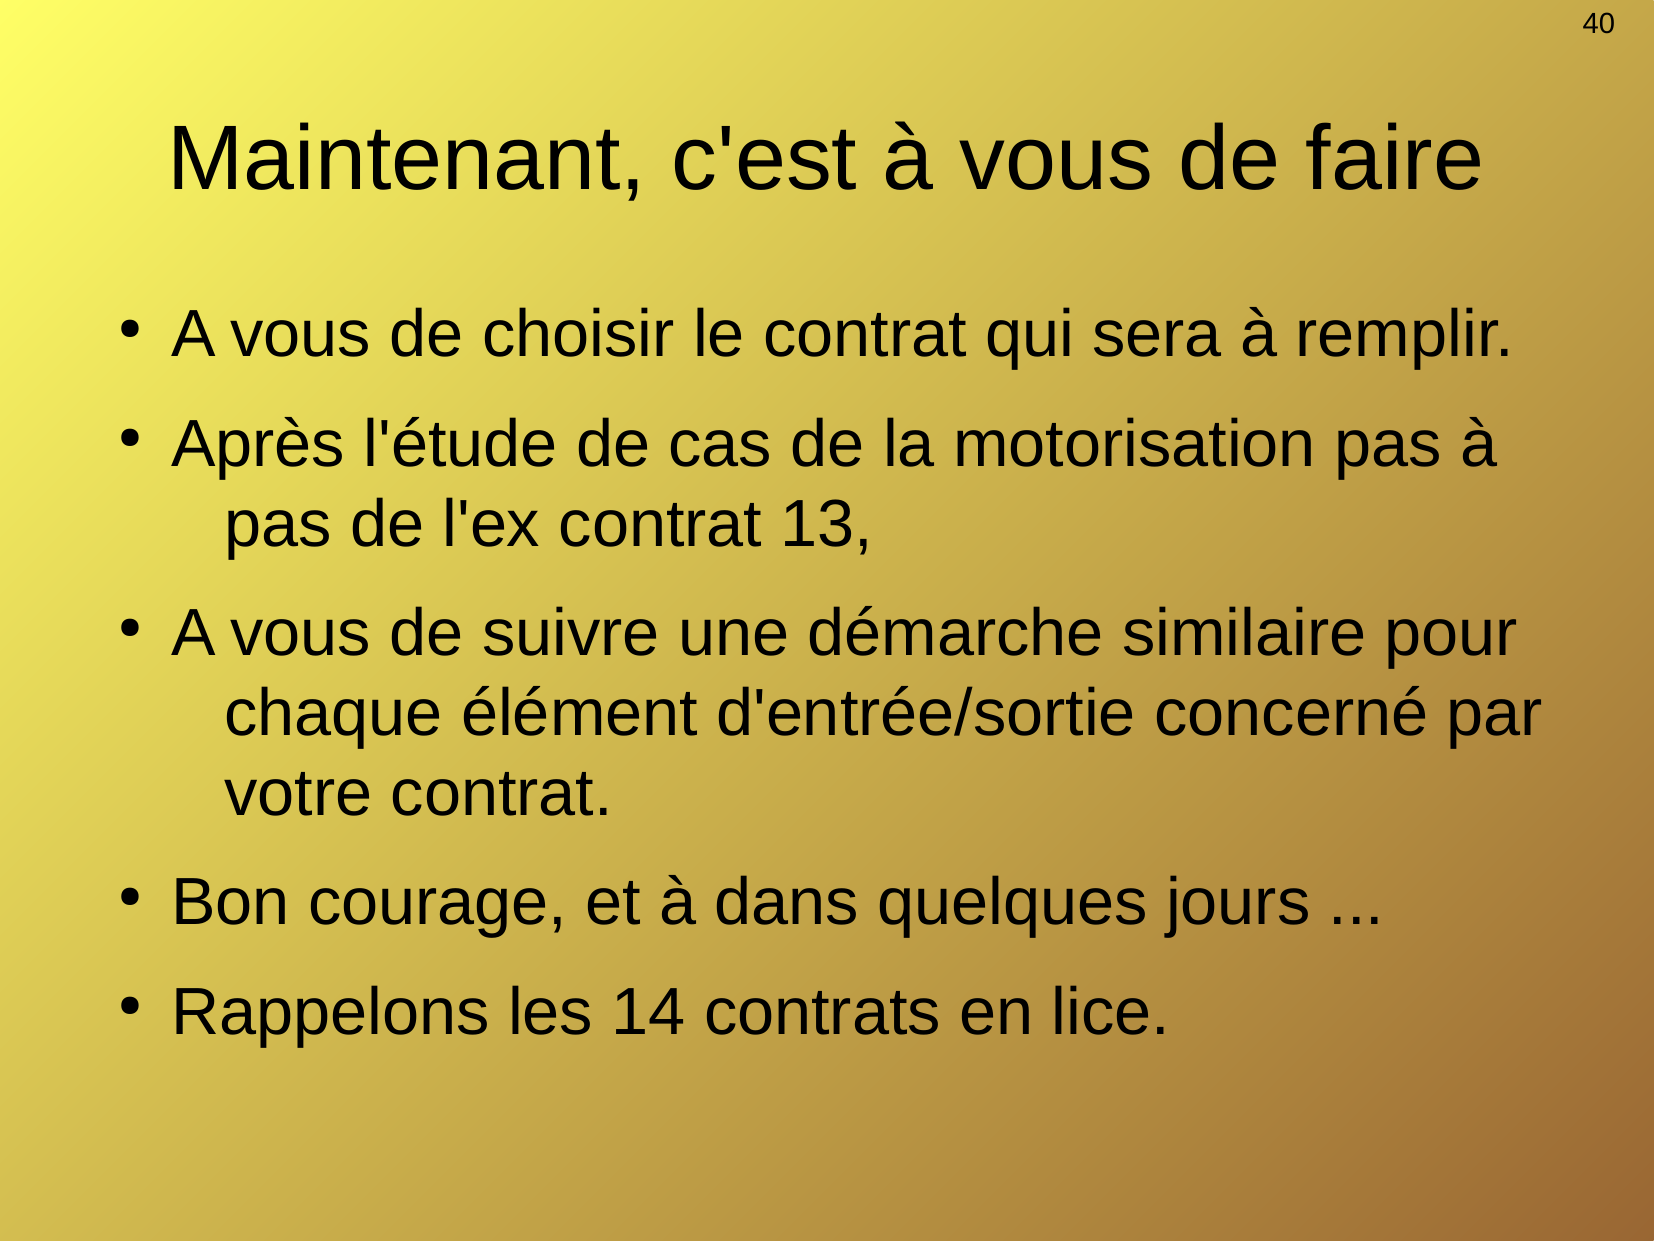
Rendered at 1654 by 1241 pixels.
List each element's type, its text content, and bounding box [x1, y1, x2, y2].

text_box <numéro> [1567, 0, 1654, 48]
list A vous de choisir le contrat qui sera à remplir. Après l'étude de cas de la motorisation pas à pas de l'ex contrat 13, A vous de suivre une démarche similaire pour chaque élément d'entrée/sortie concerné par votre contrat. Bon courage, et à dans quelques jours ... Rappelons les 14 contrats en lice. [82, 290, 1571, 1109]
title Maintenant, c'est à vous de faire [82, 49, 1571, 257]
